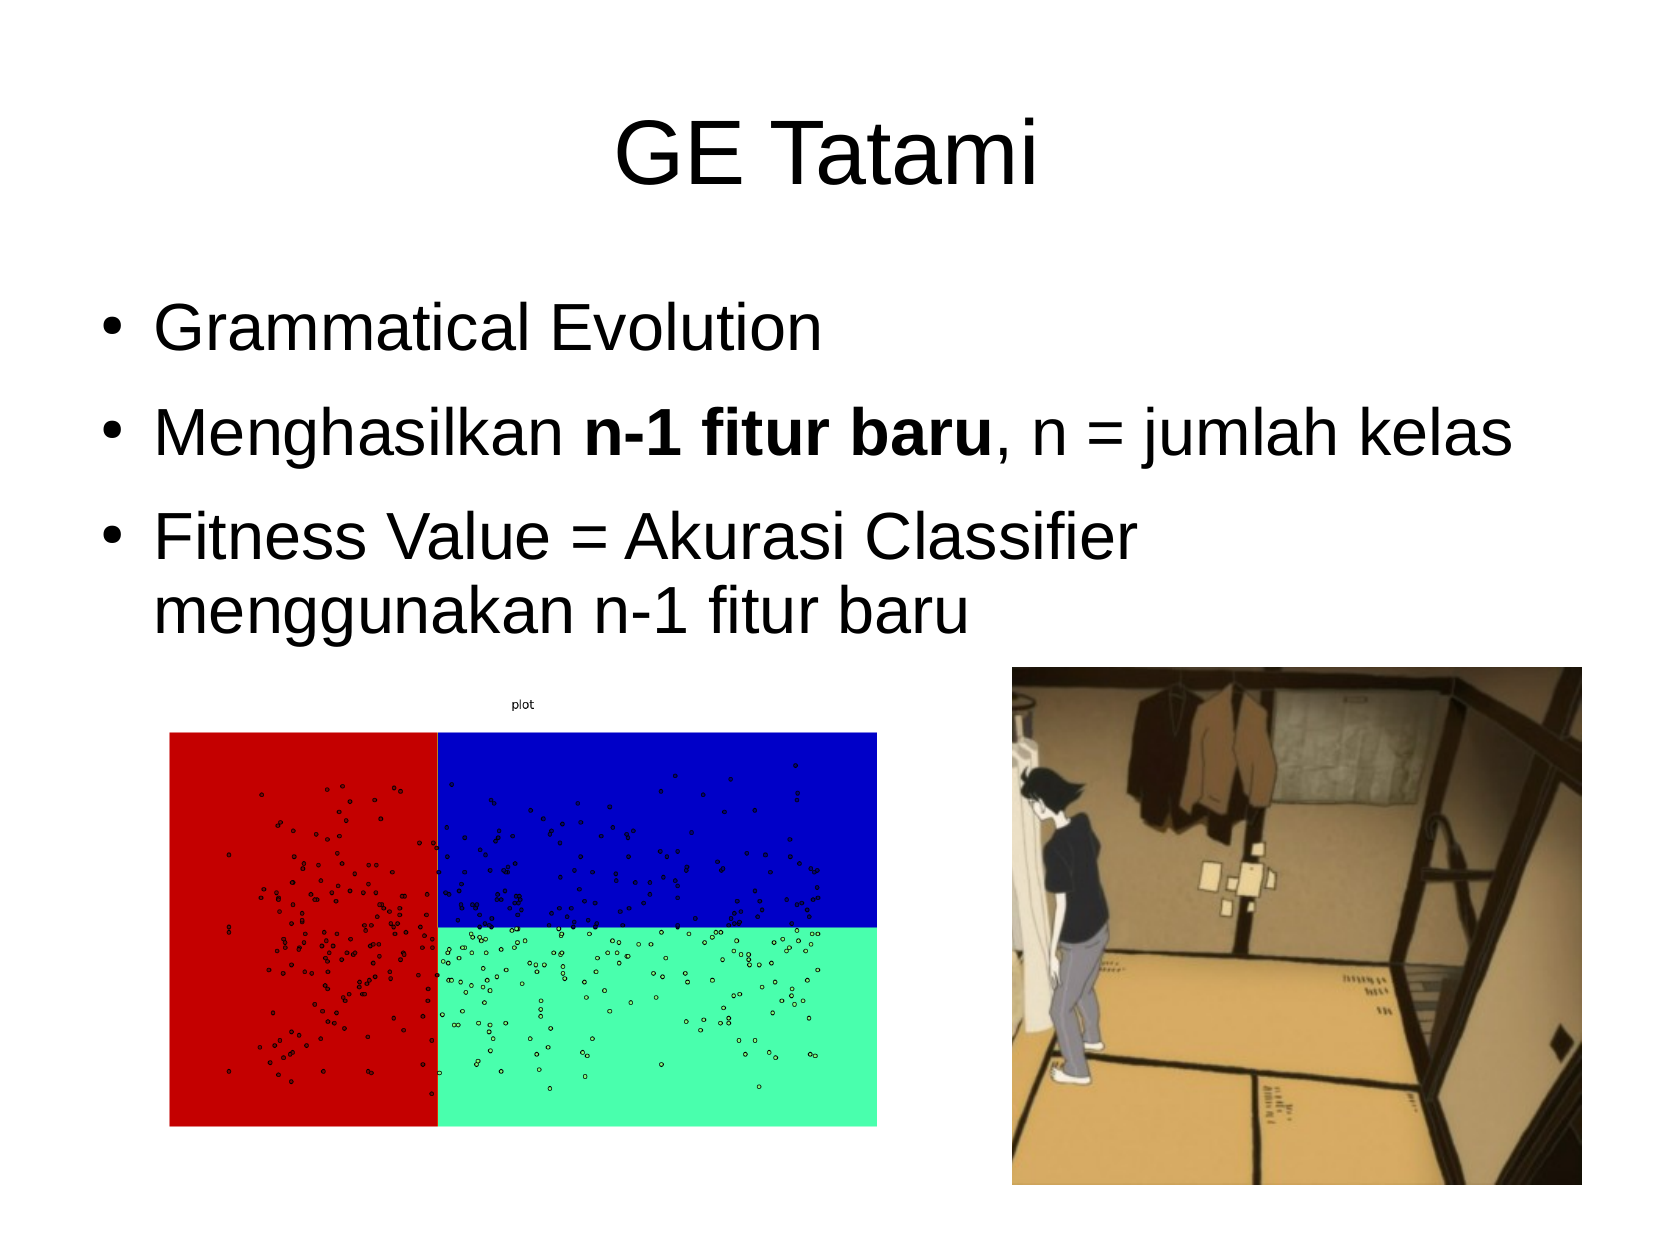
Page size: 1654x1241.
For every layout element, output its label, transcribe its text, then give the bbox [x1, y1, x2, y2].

list Grammatical Evolution Menghasilkan n-1 fitur baru, n = jumlah kelas Fitness Value = Akurasi Classifier menggunakan n-1 fitur baru [82, 290, 1571, 667]
picture [9, 659, 1582, 1201]
title GE Tatami [82, 49, 1571, 257]
